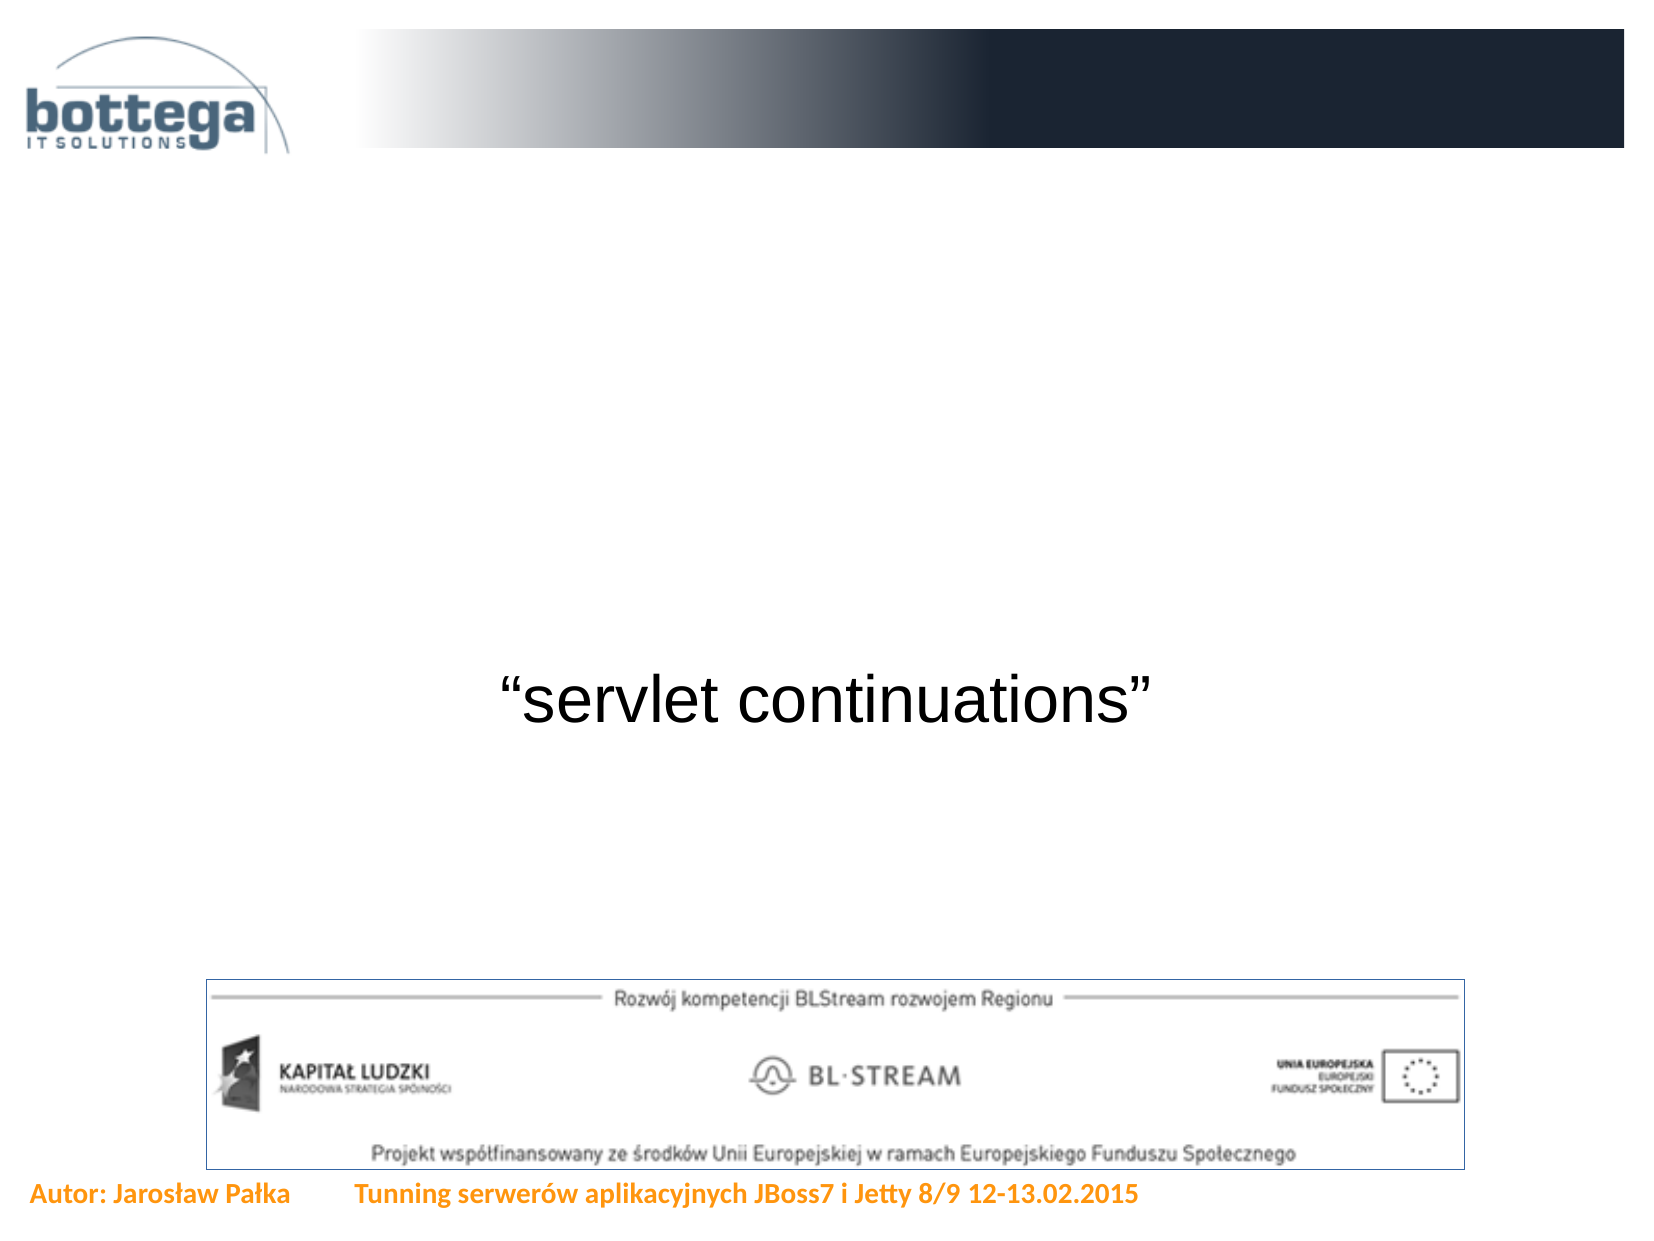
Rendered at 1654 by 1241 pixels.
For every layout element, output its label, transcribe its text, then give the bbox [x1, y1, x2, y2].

picture [207, 1109, 1464, 1169]
subtitle “servlet continuations” [82, 290, 1571, 1109]
picture [17, 29, 296, 160]
